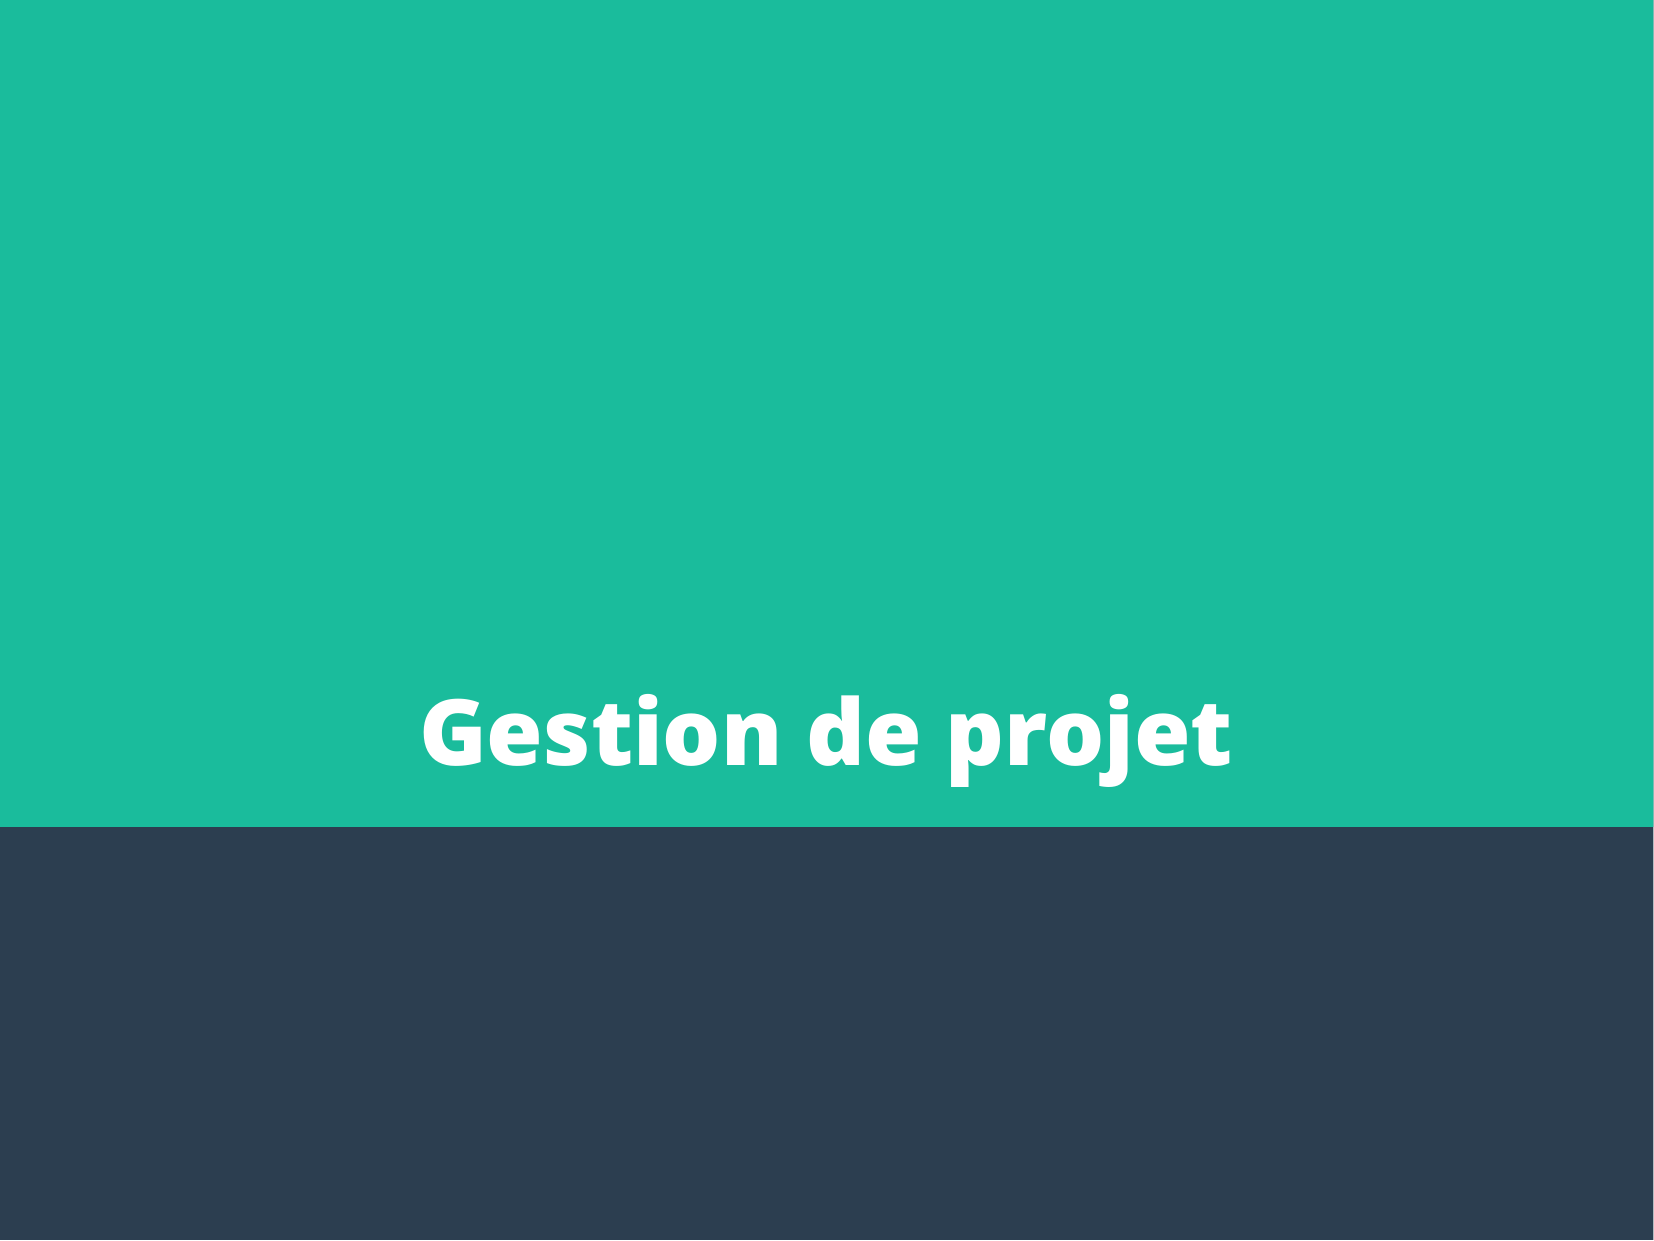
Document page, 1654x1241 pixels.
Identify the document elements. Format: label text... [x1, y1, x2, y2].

title Gestion de projet [59, 620, 1595, 778]
